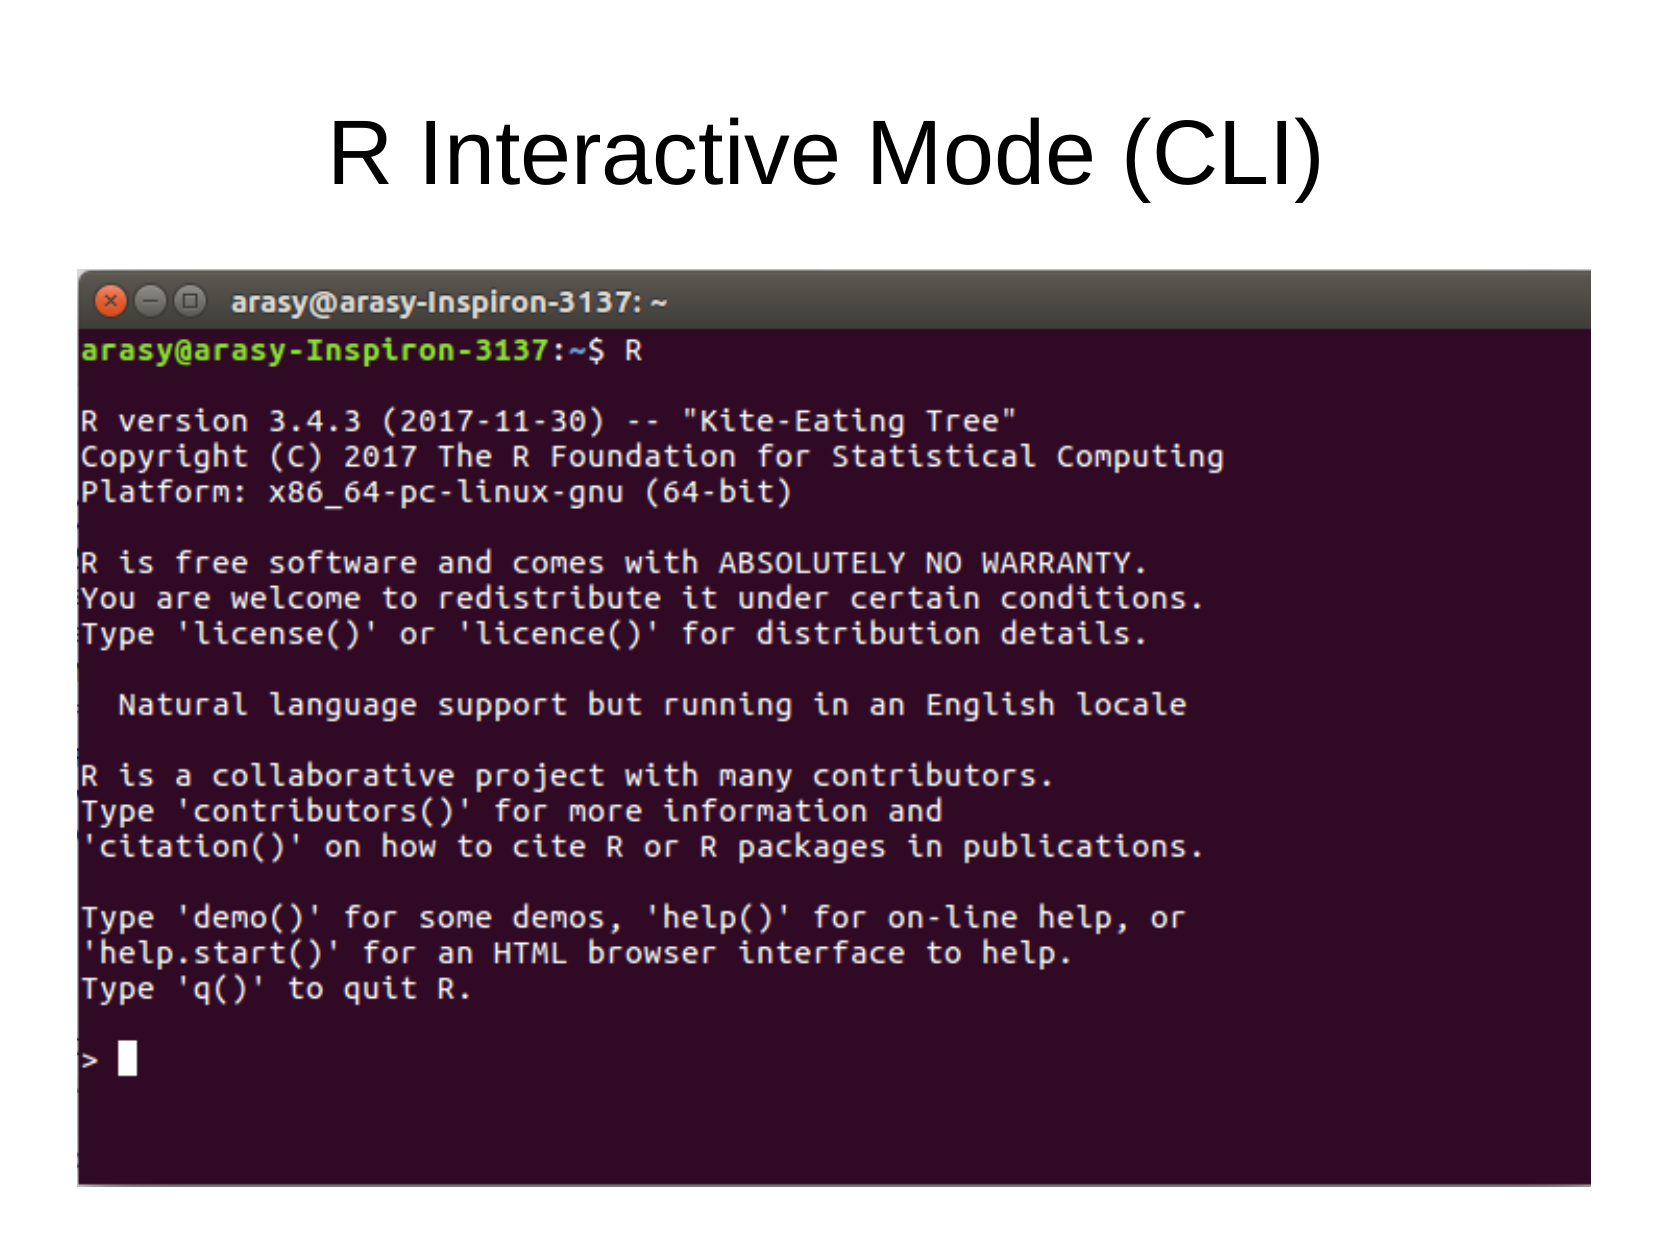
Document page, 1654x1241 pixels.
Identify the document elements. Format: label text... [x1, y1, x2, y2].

picture [77, 269, 1591, 1187]
title R Interactive Mode (CLI) [82, 49, 1571, 257]
